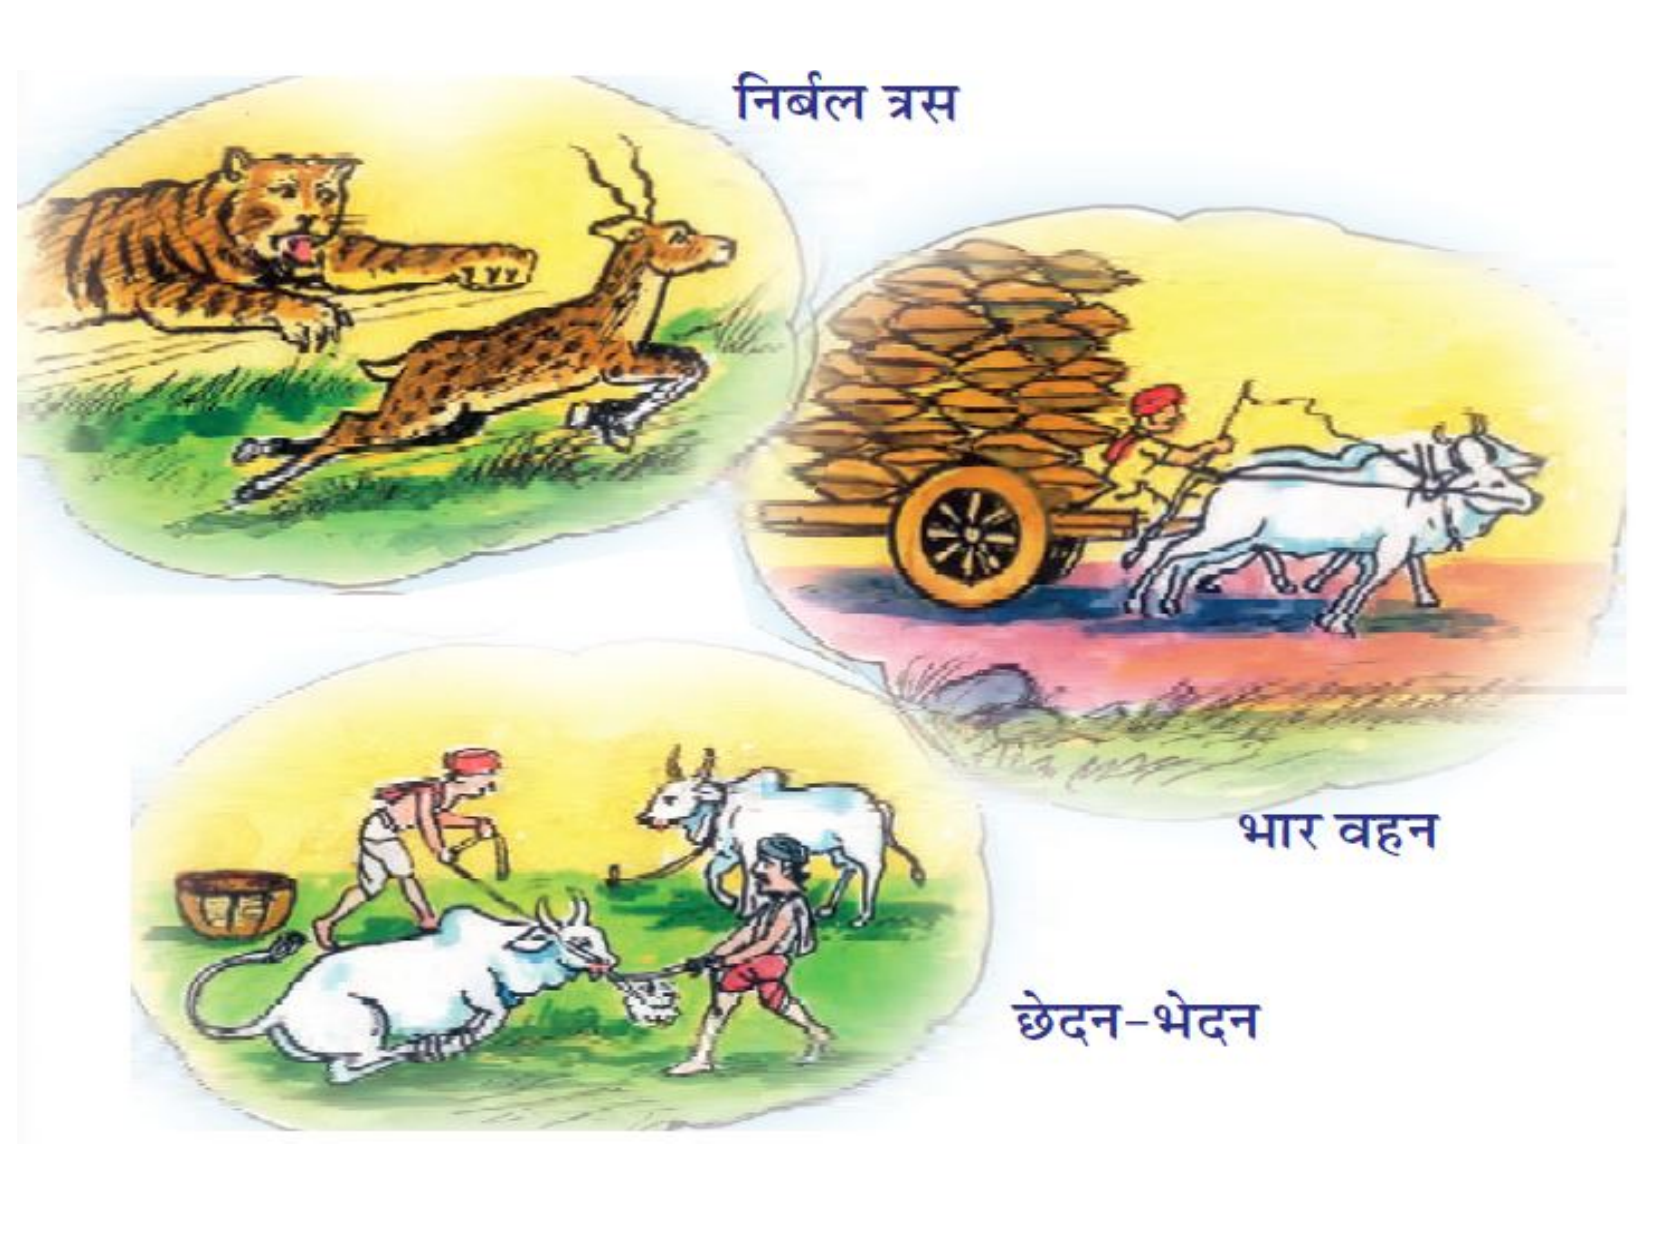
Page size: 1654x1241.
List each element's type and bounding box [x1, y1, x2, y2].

picture [17, 70, 1636, 1144]
